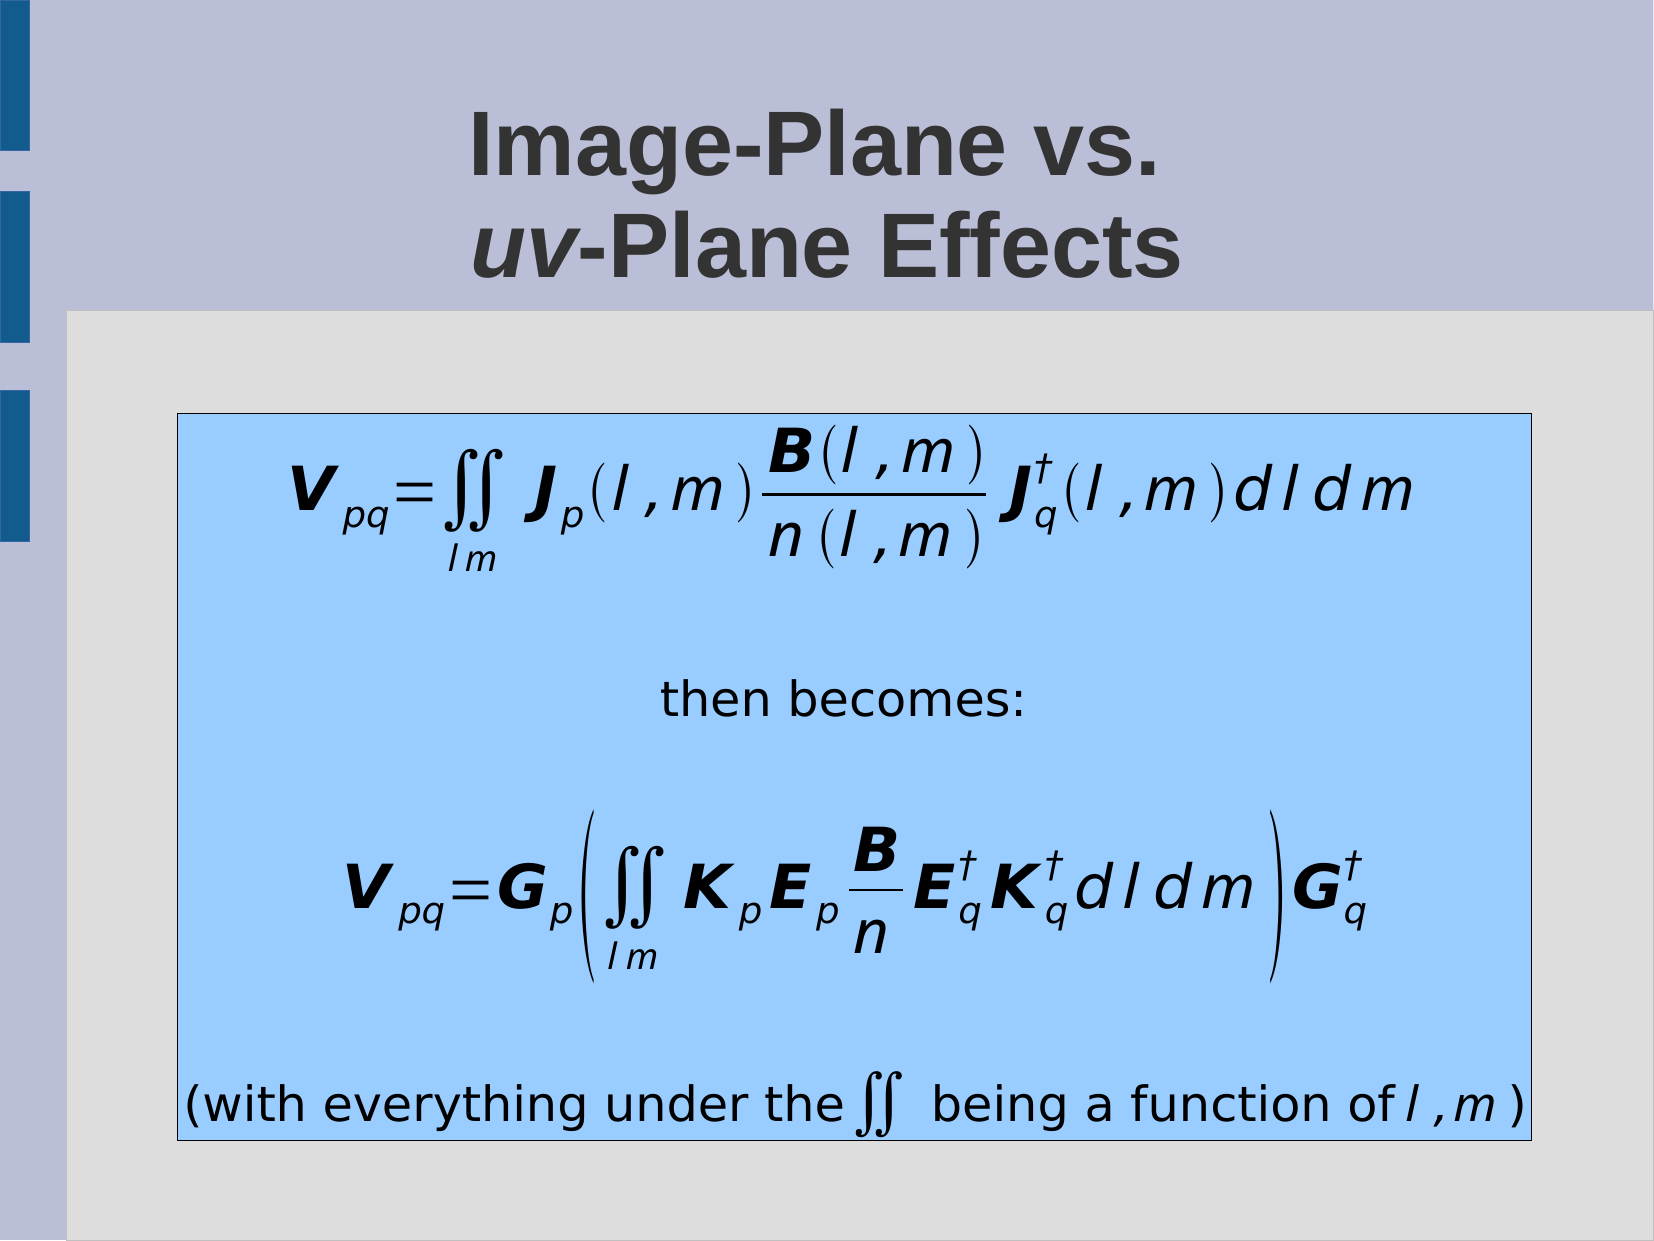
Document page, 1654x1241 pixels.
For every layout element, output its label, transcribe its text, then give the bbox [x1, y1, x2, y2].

chart [177, 413, 1532, 1141]
title Image-Plane vs. uv-Plane Effects [121, 91, 1534, 299]
